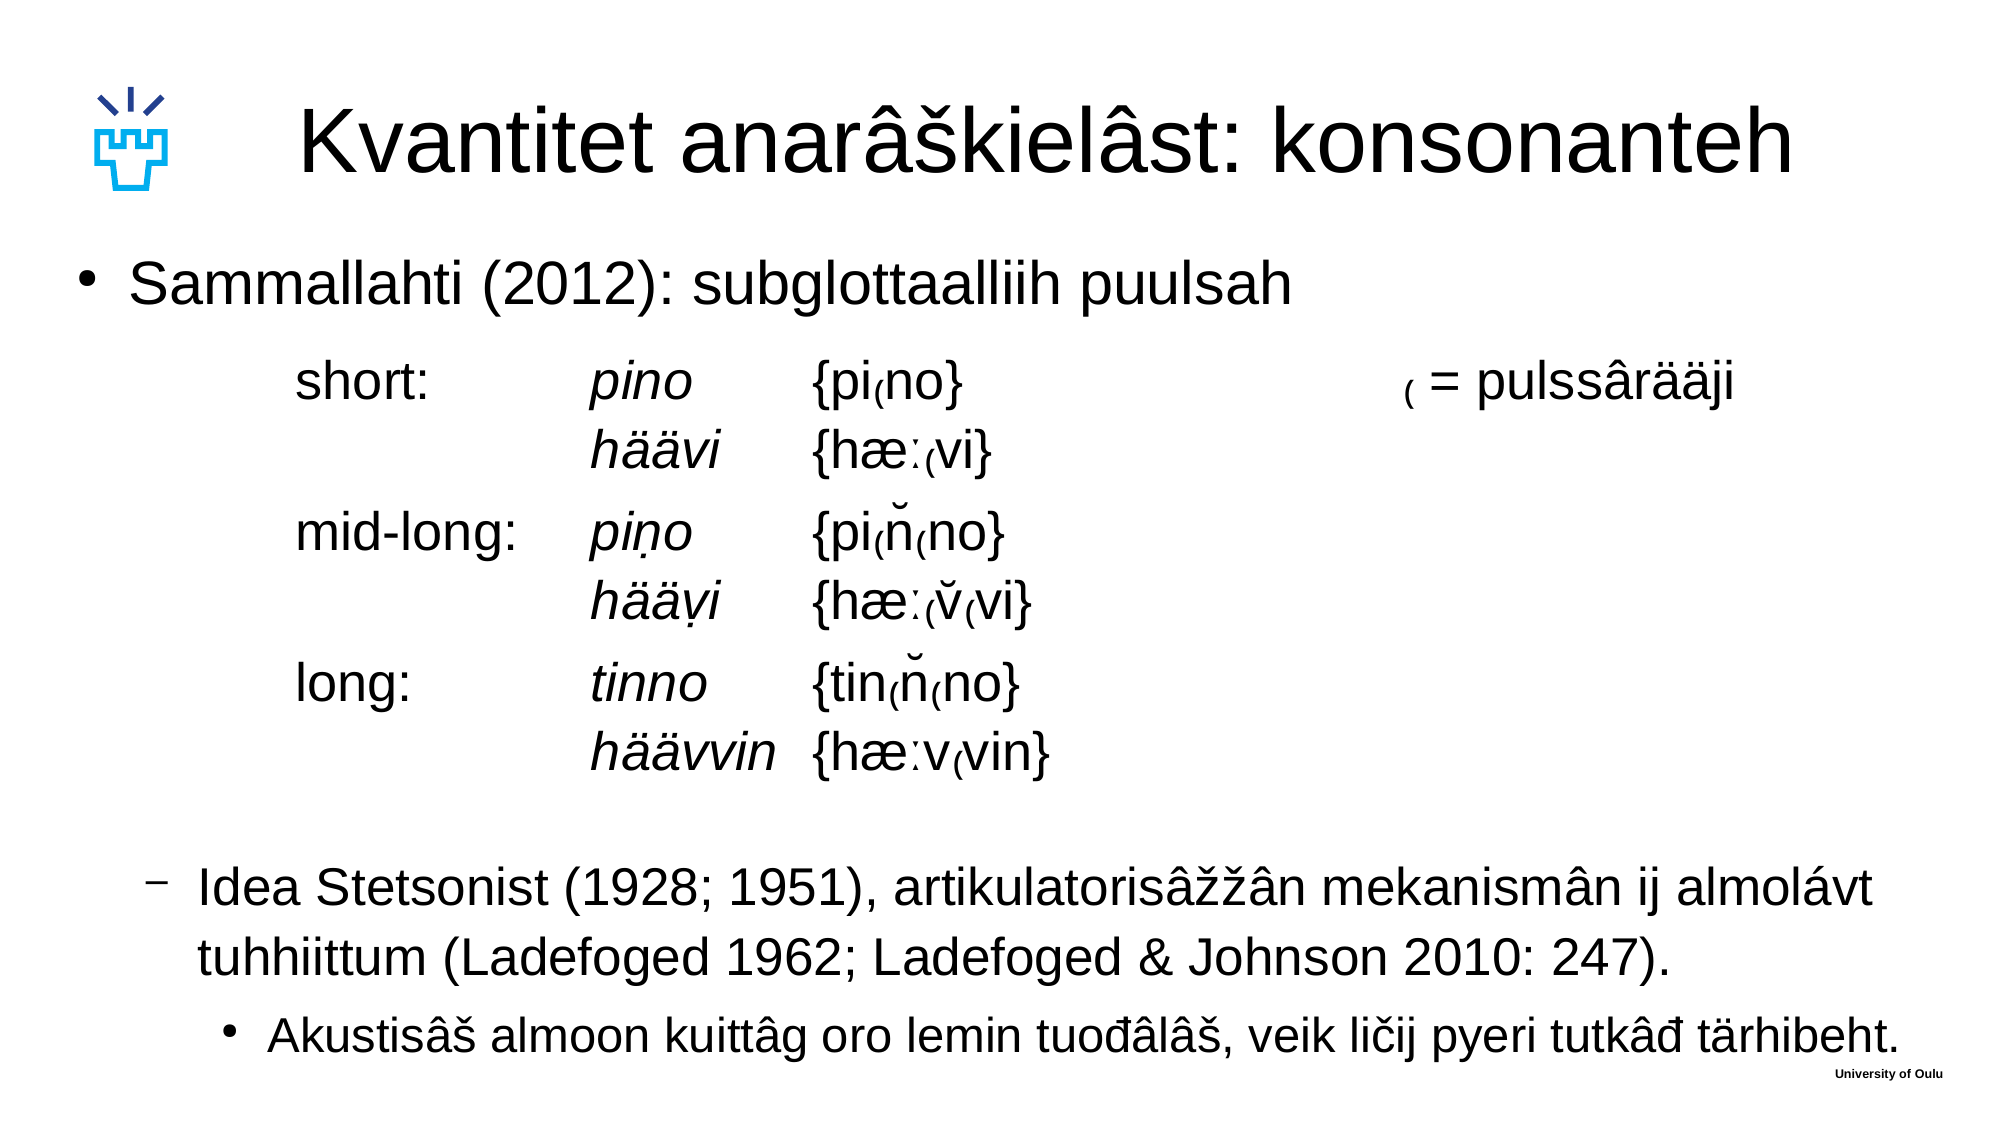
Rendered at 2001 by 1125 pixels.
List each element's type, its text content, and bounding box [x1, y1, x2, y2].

list Sammallahti (2012): subglottaalliih puulsah Idea Stetsonist (1928; 1951), artikulatorisâžžân mekanismân ij almolávt tuhhiittum (Ladefoged 1962; Ladefoged & Johnson 2010: 247). Akustisâš almoon kuittâg oro lemin tuođâlâš, veik ličij pyeri tutkâđ tärhibeht. [59, 243, 1947, 1063]
title Kvantitet anarâškielâst: konsonanteh [264, 38, 1831, 244]
text_box short: pino {pi₍no} ₍ = pulssârääji häävi {hæː₍vi} mid-long: piṇo {pi₍n̆₍no} hääṿi {hæː₍v̆₍vi} long: tinno {tin₍n̆₍no} häävvin {hæːv₍vin} [280, 333, 1920, 790]
